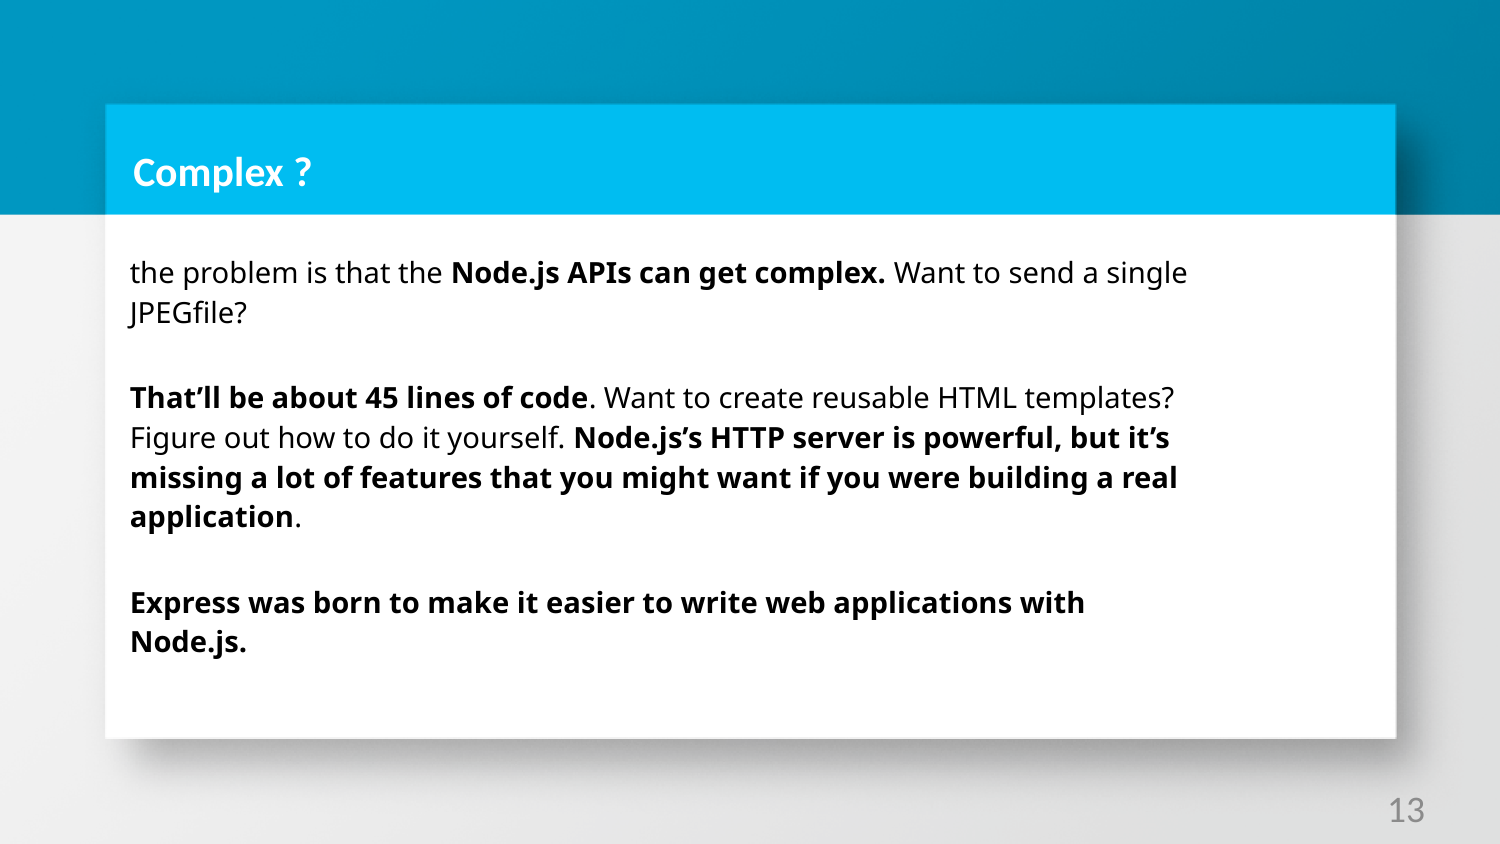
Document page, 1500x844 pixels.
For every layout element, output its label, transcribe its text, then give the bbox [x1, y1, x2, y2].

title Complex ? [131, 142, 901, 196]
text_box the problem is that the Node.js APIs can get complex. Want to send a single JPEGfile? That’ll be about 45 lines of code. Want to create reusable HTML templates? Figure out how to do it yourself. Node.js’s HTTP server is powerful, but it’s missing a lot of features that you might want if you were building a real application. Express was born to make it easier to write web applications with Node.js. [115, 245, 1216, 661]
picture [0, 215, 1500, 844]
